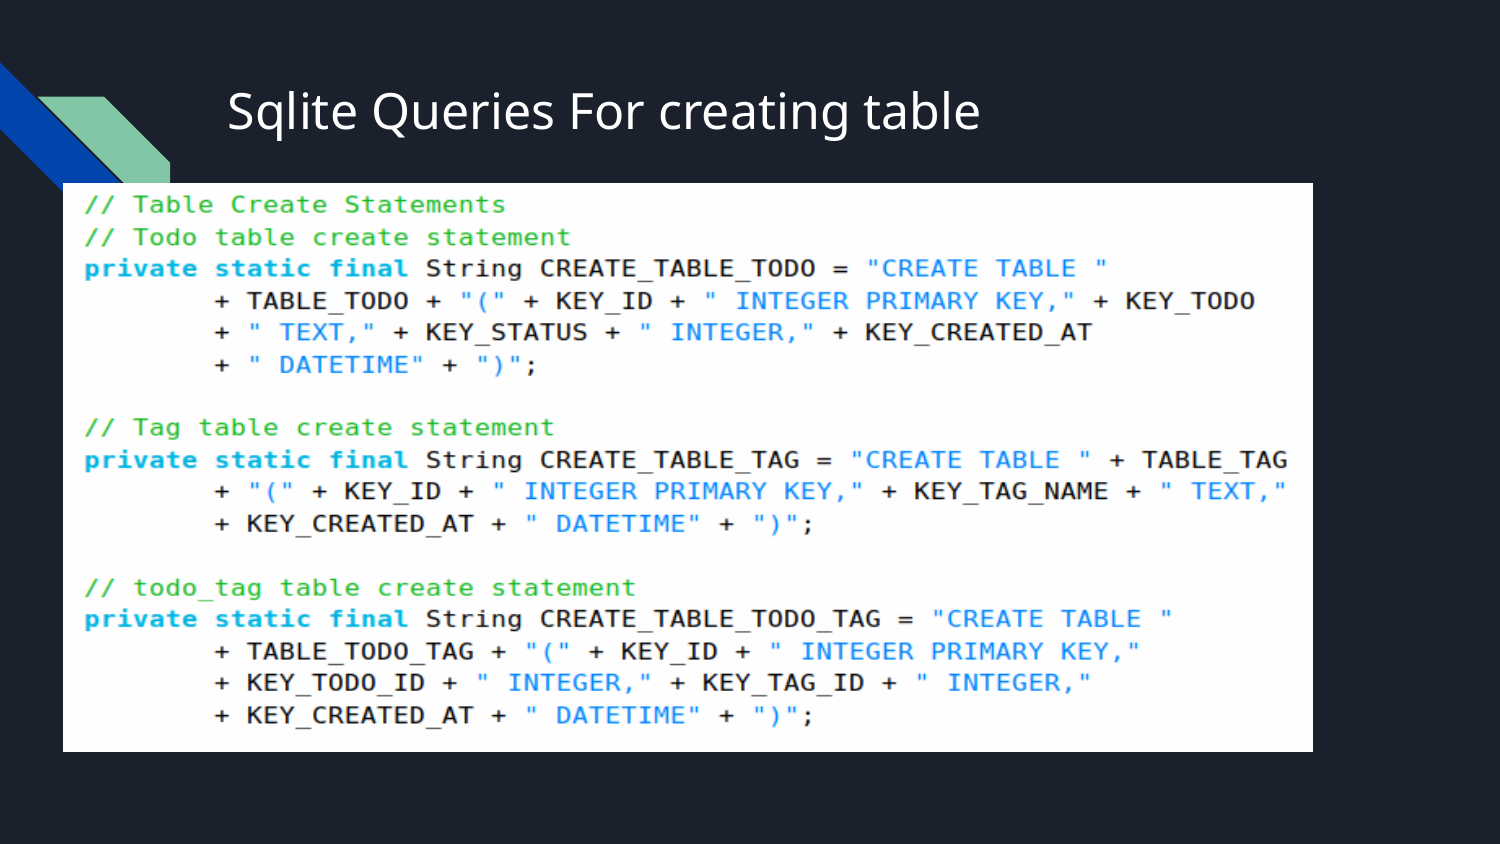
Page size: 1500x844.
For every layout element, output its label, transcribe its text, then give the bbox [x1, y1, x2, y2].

picture [63, 183, 1313, 752]
title Sqlite Queries For creating table [212, 64, 1368, 215]
